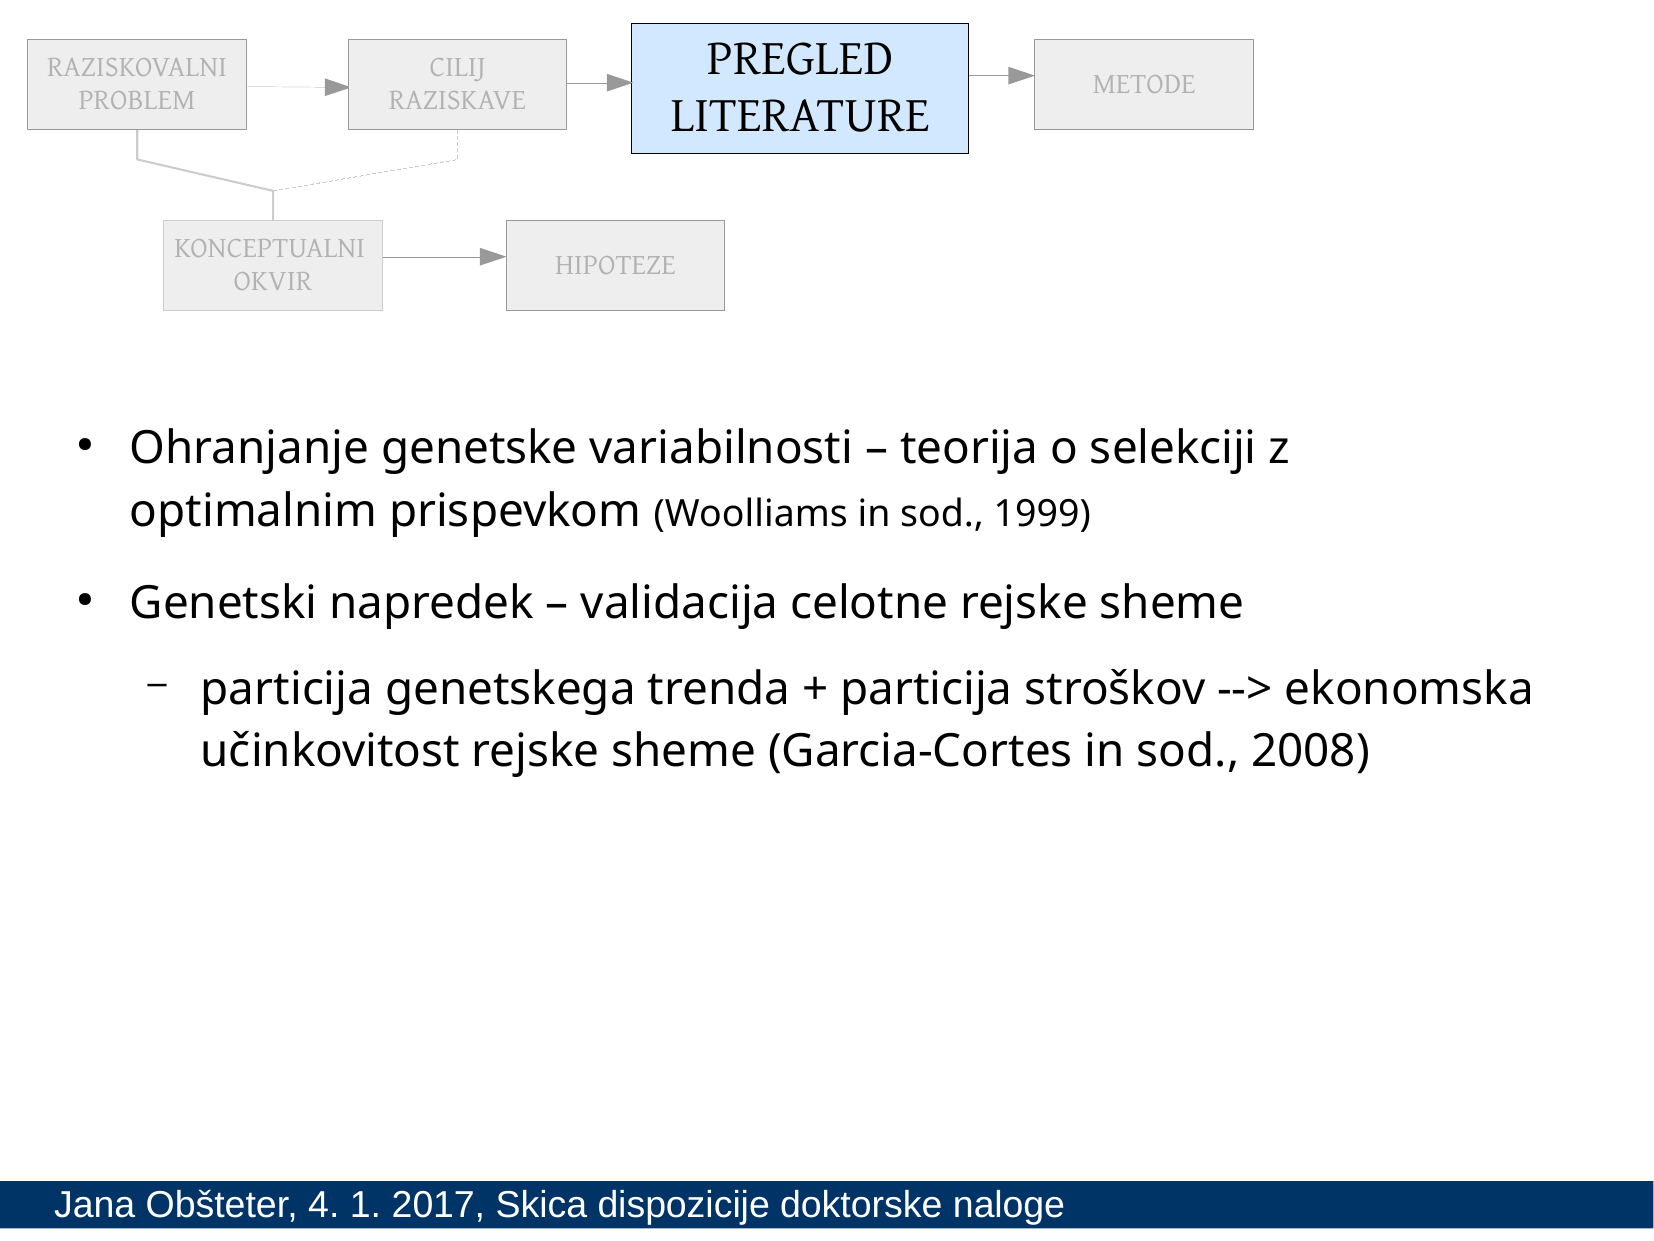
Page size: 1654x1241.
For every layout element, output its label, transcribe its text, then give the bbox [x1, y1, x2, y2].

text_box HIPOTEZE [506, 220, 725, 311]
text_box Jana Obšteter, 4. 1. 2017, Skica dispozicije doktorske naloge [0, 1181, 1654, 1229]
text_box METODE [1034, 39, 1254, 130]
text_box CILIJ RAZISKAVE [348, 39, 567, 130]
text_box KONCEPTUALNI OKVIR [163, 220, 383, 311]
text_box PREGLED LITERATURE [631, 23, 969, 154]
list Ohranjanje genetske variabilnosti – teorija o selekciji z optimalnim prispevkom (Woolliams in sod., 1999) Genetski napredek – validacija celotne rejske sheme particija genetskega trenda + particija stroškov --> ekonomska učinkovitost rejske sheme (Garcia-Cortes in sod., 2008) [59, 414, 1548, 1134]
text_box RAZISKOVALNI PROBLEM [27, 39, 247, 130]
